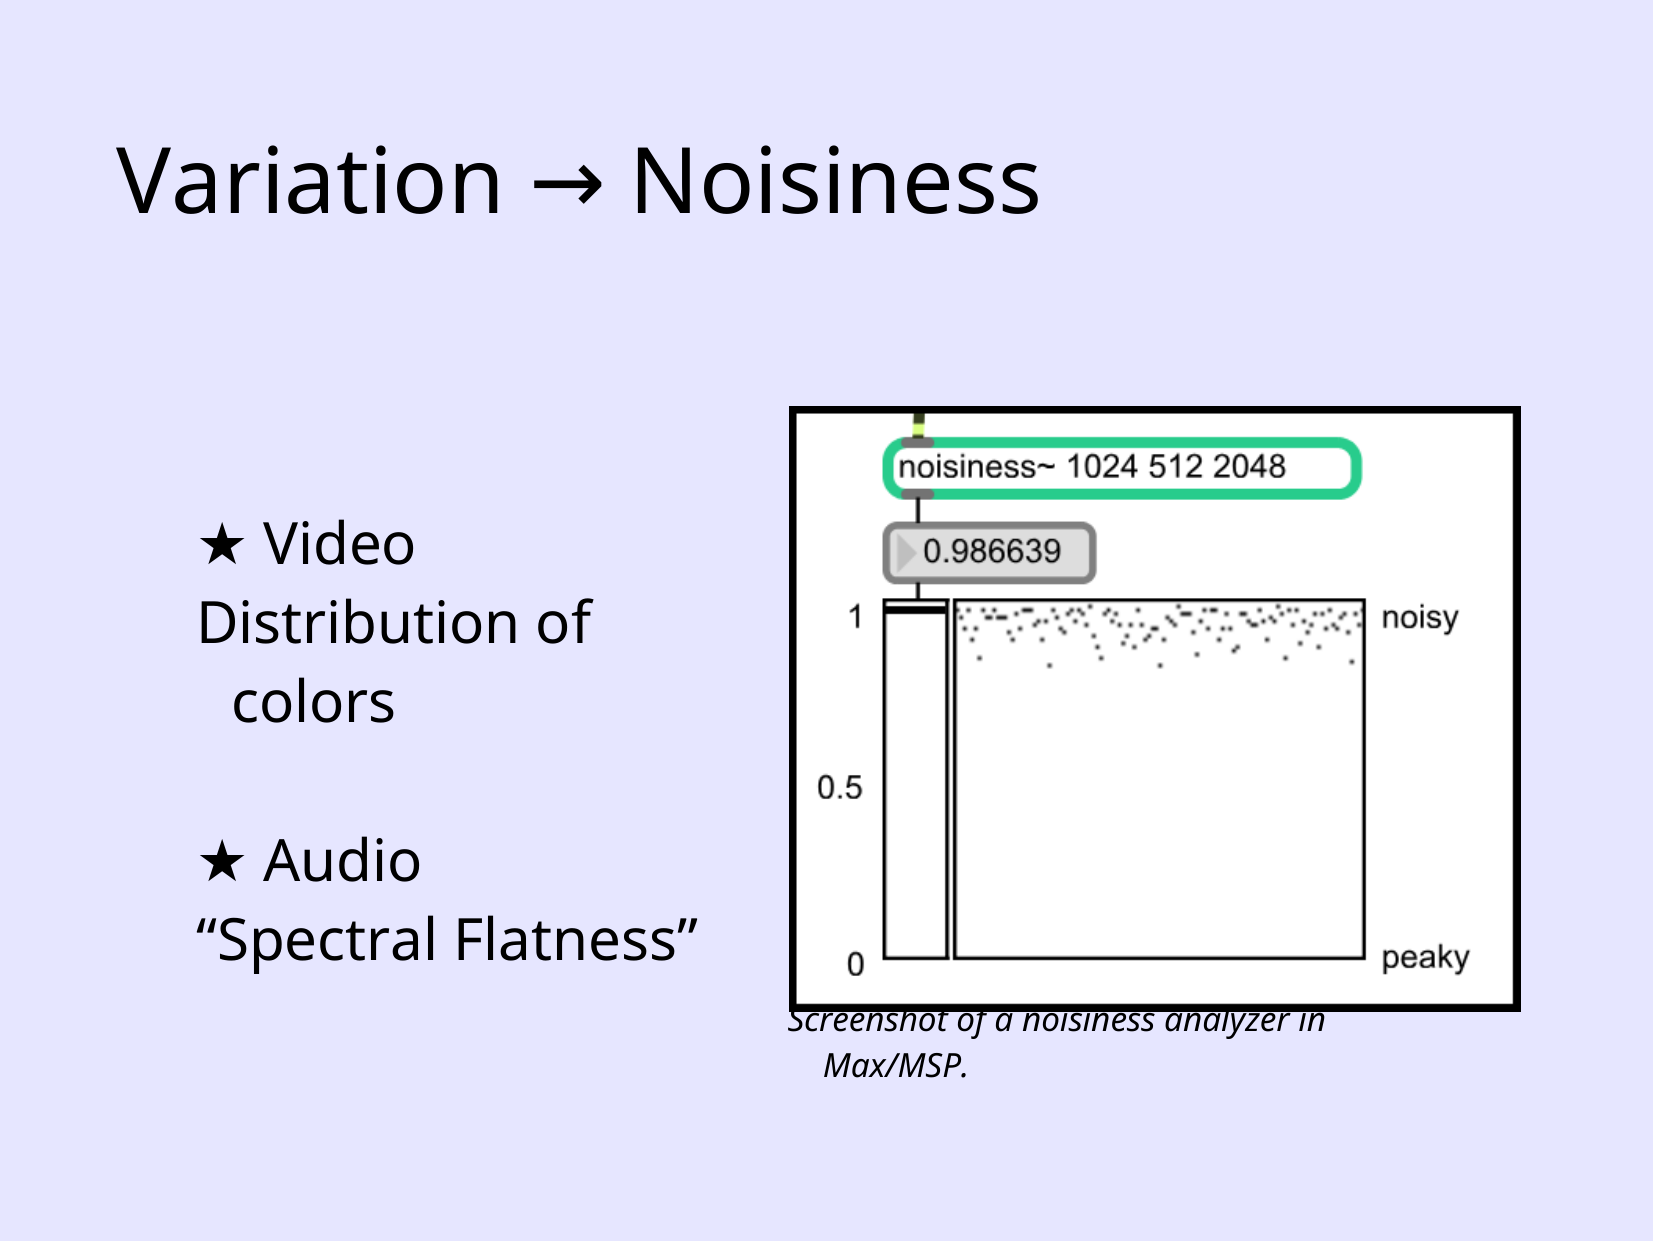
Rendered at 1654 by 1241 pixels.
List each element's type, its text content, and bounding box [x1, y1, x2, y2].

text_box Screenshot of a noisiness analyzer in Max/MSP. [787, 1013, 1426, 1070]
picture [789, 406, 1521, 1012]
text_box ★ Video Distribution of colors ★ Audio “Spectral Flatness” [196, 442, 709, 999]
title Variation → Noisiness [116, 72, 1538, 285]
